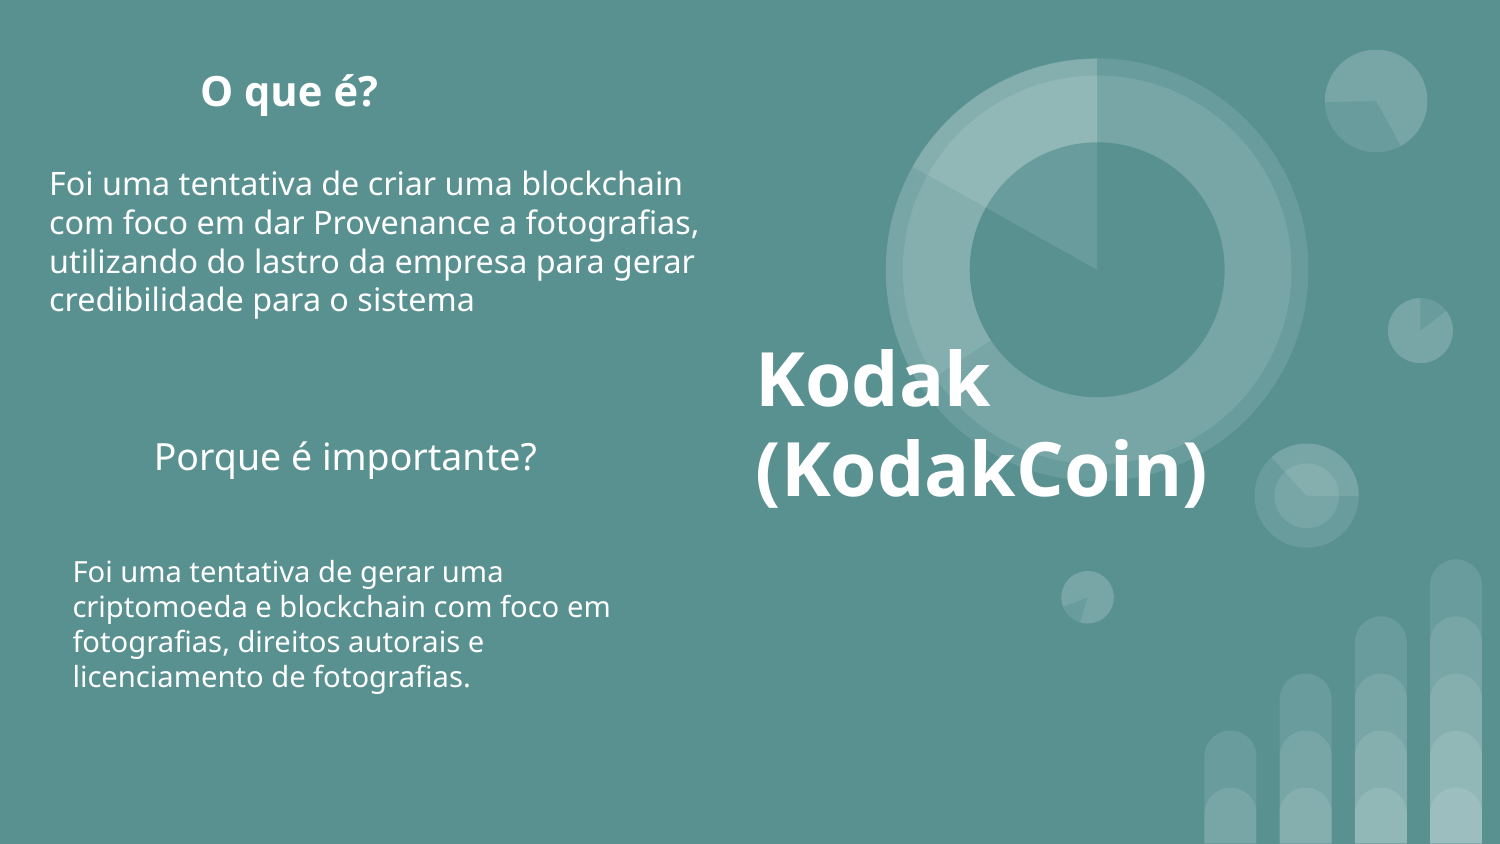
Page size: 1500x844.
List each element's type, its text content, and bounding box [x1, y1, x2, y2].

title Kodak (KodakCoin) [740, 268, 1500, 576]
text_box O que é? [185, 49, 582, 130]
text_box Porque é importante? [138, 417, 565, 493]
text_box Foi uma tentativa de gerar uma criptomoeda e blockchain com foco em fotografias, direitos autorais e licenciamento de fotografias. [57, 538, 670, 709]
subtitle Foi uma tentativa de criar uma blockchain com foco em dar Provenance a fotografias, utilizando do lastro da empresa para gerar credibilidade para o sistema [34, 148, 733, 369]
